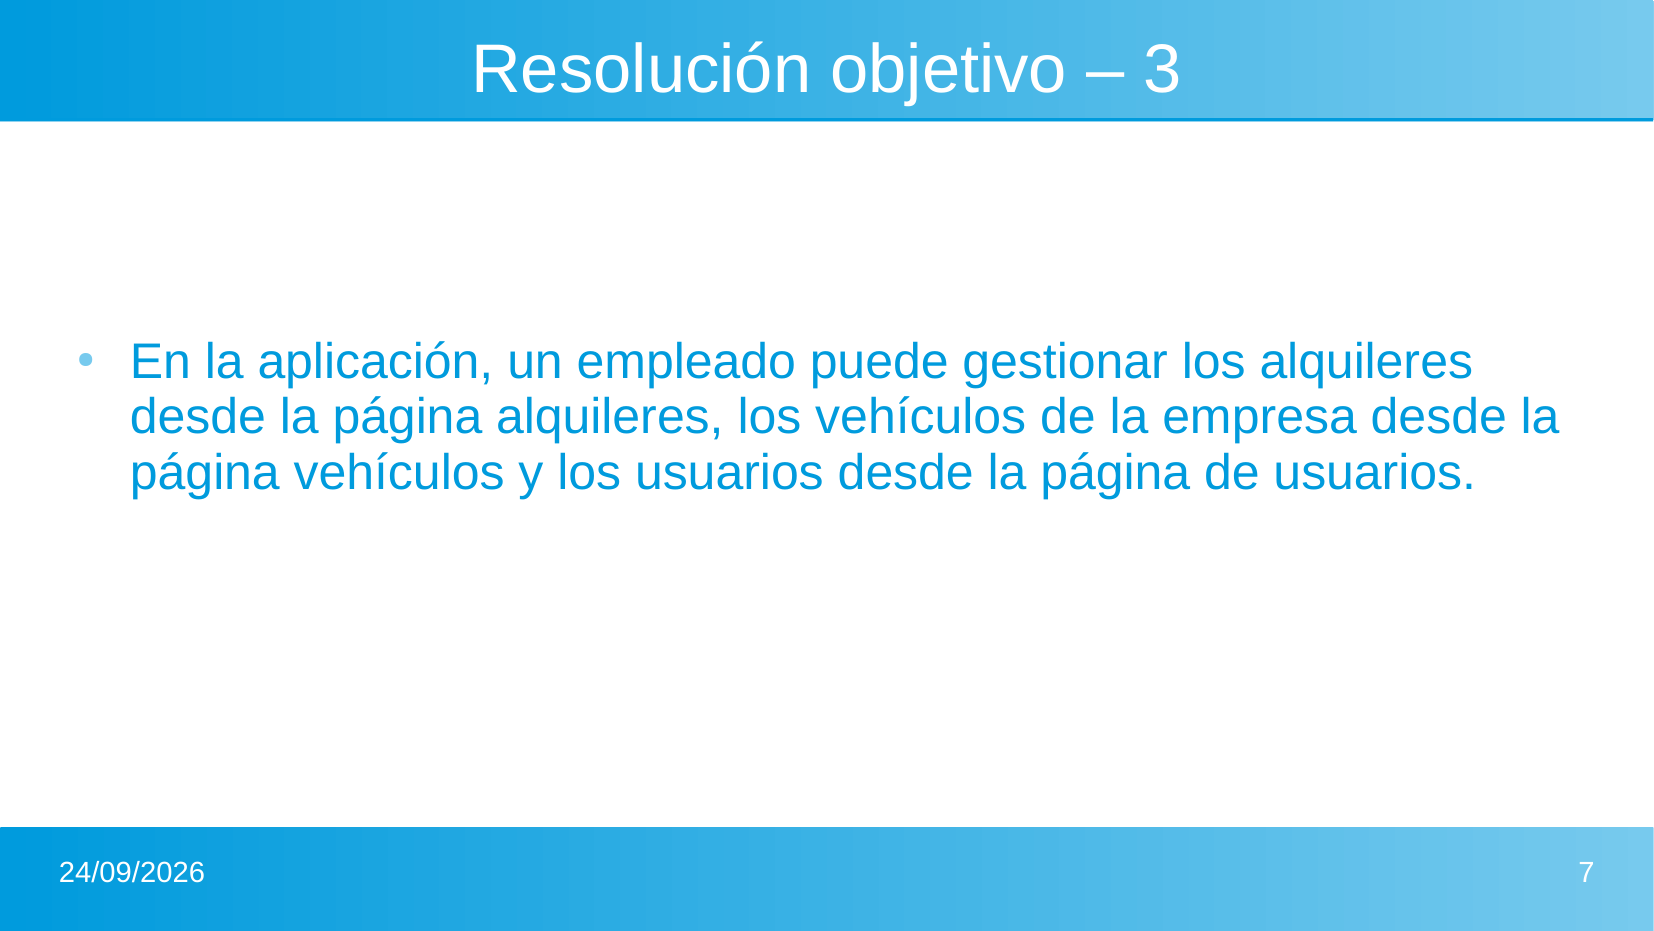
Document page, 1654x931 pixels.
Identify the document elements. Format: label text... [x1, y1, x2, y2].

title Resolución objetivo – 3 [59, 29, 1595, 108]
list En la aplicación, un empleado puede gestionar los alquileres desde la página alquileres, los vehículos de la empresa desde la página vehículos y los usuarios desde la página de usuarios. [59, 177, 1595, 768]
